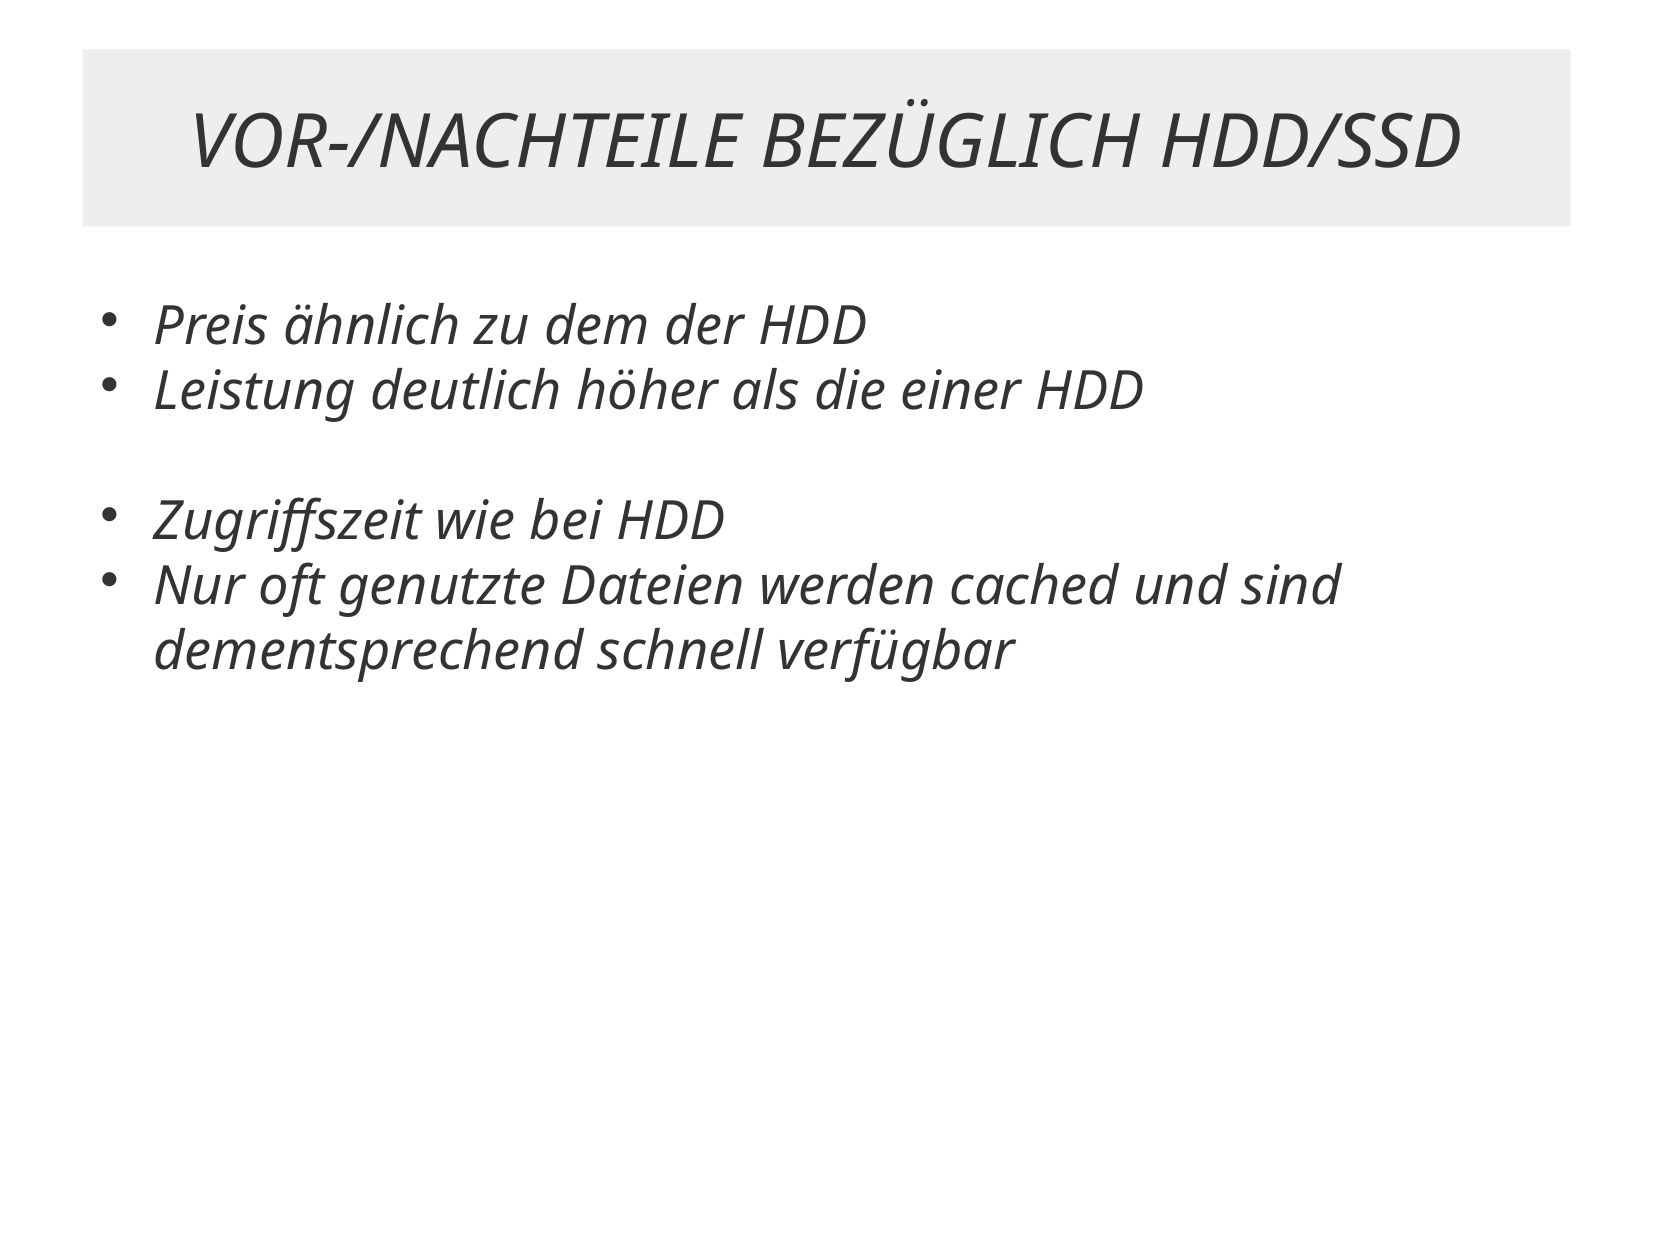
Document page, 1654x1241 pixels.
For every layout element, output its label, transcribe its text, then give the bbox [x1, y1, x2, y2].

text_box Preis ähnlich zu dem der HDD Leistung deutlich höher als die einer HDD Zugriffszeit wie bei HDD Nur oft genutzte Dateien werden cached und sind dementsprechend schnell verfügbar [82, 290, 1571, 1010]
text_box VOR-/NACHTEILE BEZÜGLICH HDD/SSD [82, 49, 1571, 227]
